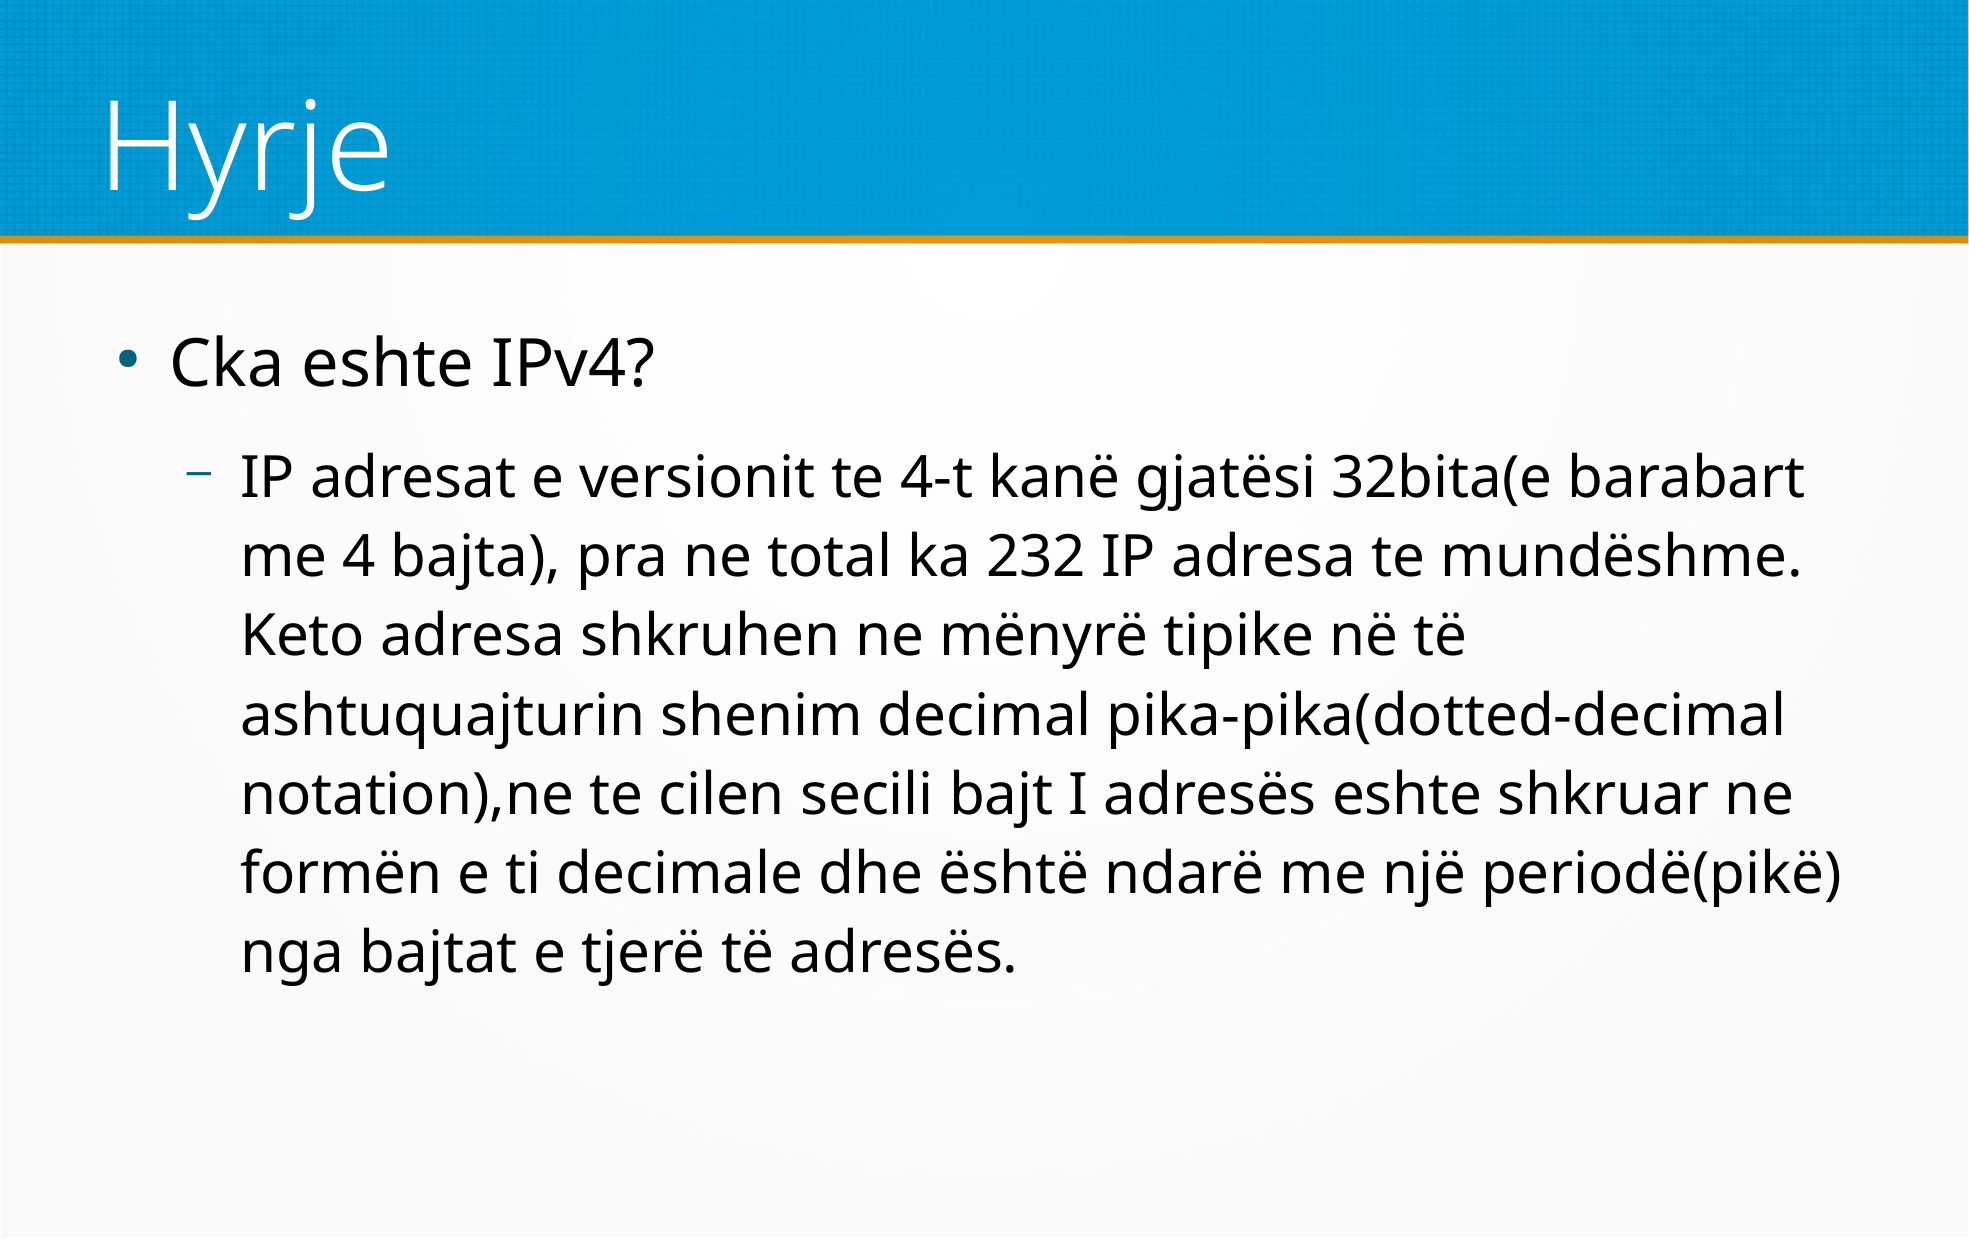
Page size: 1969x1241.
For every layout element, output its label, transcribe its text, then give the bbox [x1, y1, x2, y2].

picture [0, 233, 1969, 1241]
title Hyrje [98, 19, 1870, 227]
list Cka eshte IPv4? IP adresat e versionit te 4-t kanë gjatësi 32bita(e barabart me 4 bajta), pra ne total ka 232 IP adresa te mundëshme. Keto adresa shkruhen ne mënyrë tipike në të ashtuquajturin shenim decimal pika-pika(dotted-decimal notation),ne te cilen secili bajt I adresës eshte shkruar ne formën e ti decimale dhe është ndarë me një periodë(pikë) nga bajtat e tjerë të adresës. [98, 315, 1861, 1081]
